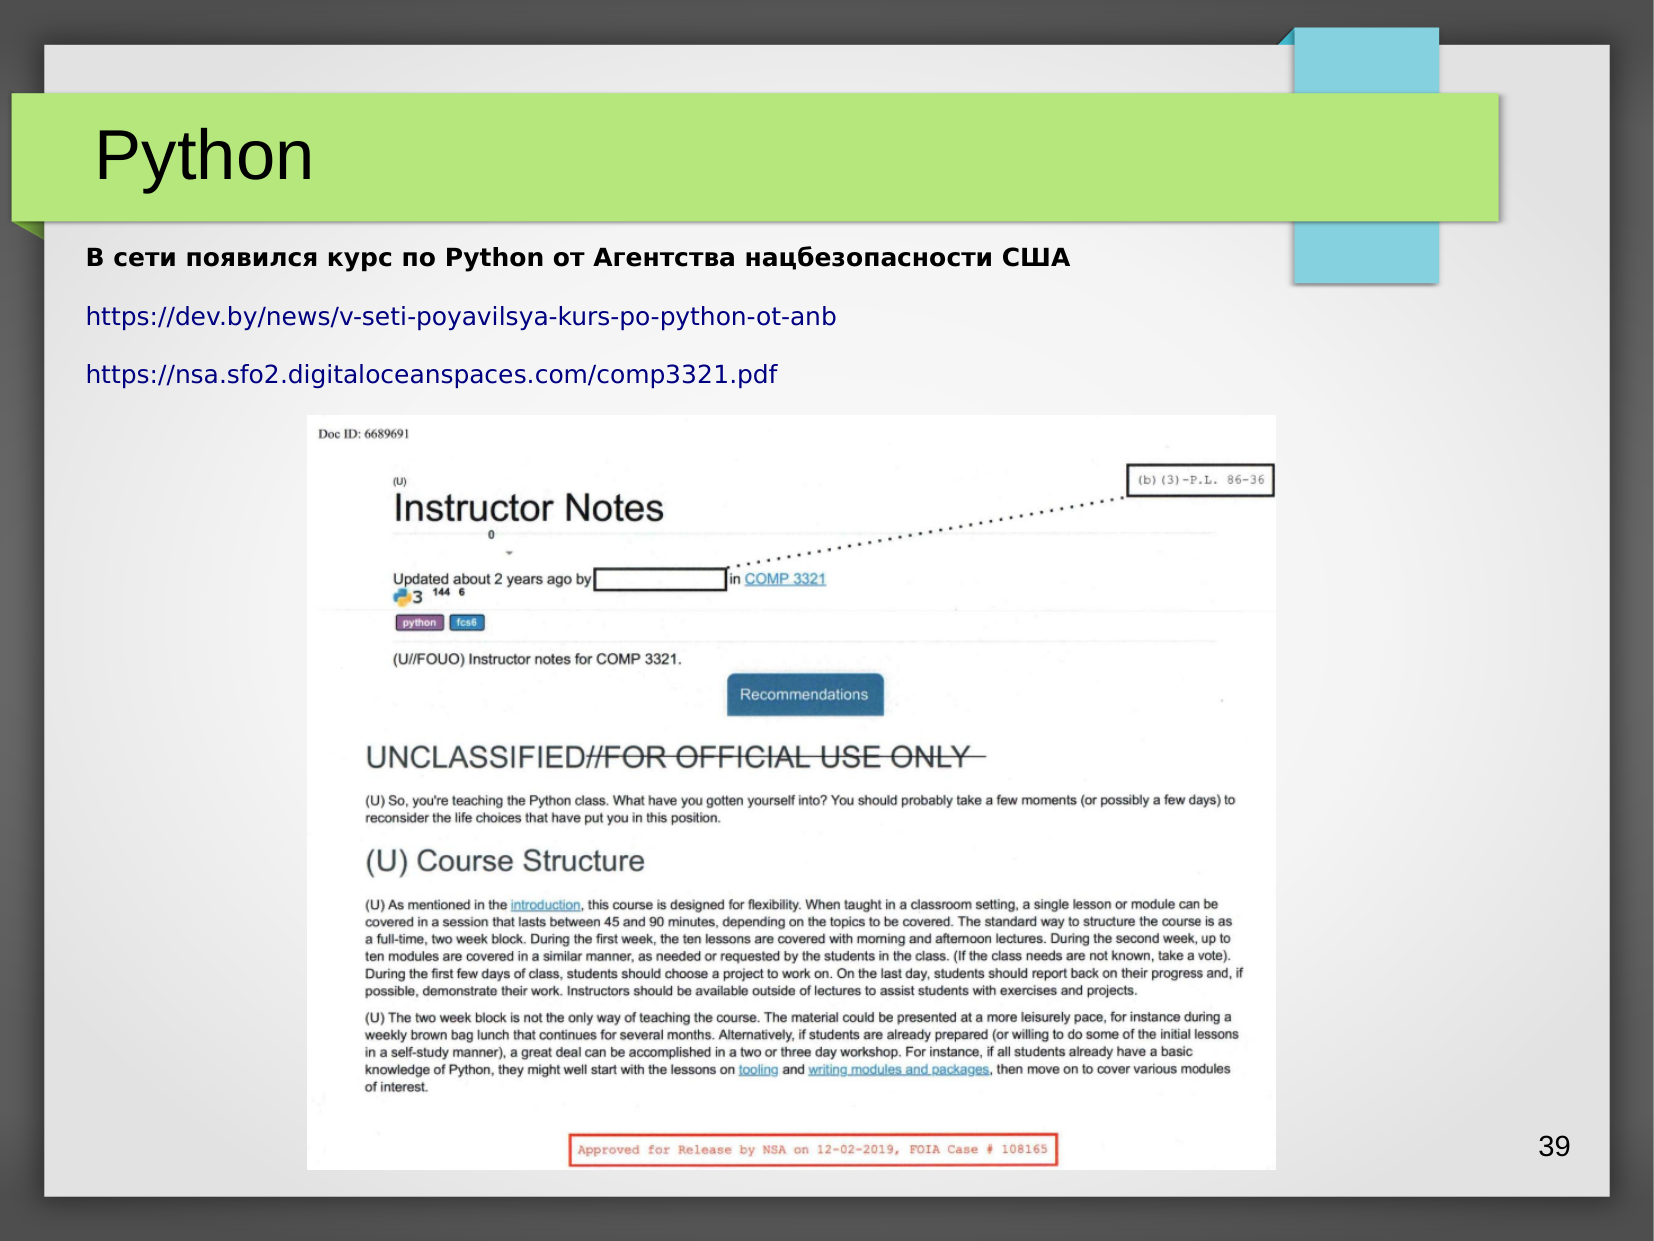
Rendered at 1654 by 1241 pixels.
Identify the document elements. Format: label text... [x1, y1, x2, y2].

picture [0, 0, 1654, 1241]
text_box В сети появился курс по Python от Агентства нацбезопасности США https://dev.by/news/v-seti-poyavilsya-kurs-po-python-ot-anb https://nsa.sfo2.digitaloceanspaces.com/comp3321.pdf [70, 236, 1288, 435]
title Python [94, 108, 1300, 201]
